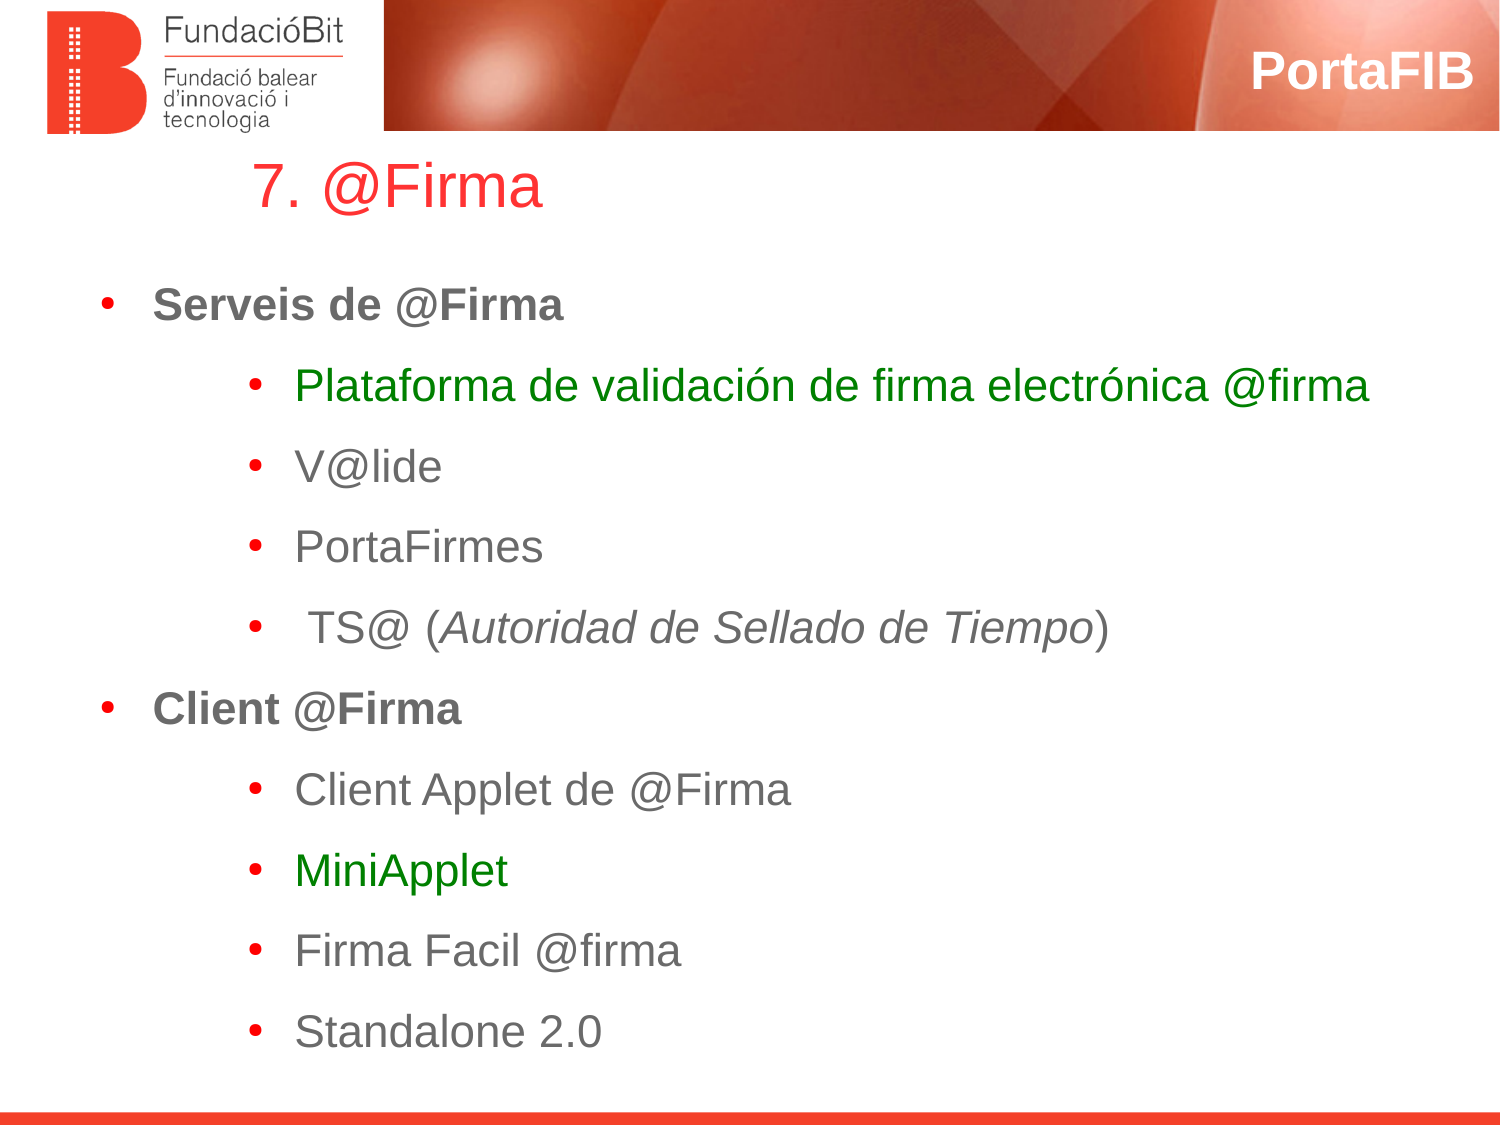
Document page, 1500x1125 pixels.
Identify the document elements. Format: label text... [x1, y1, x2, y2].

text_box Serveis de @Firma Plataforma de validación de firma electrónica @firma V@lide PortaFirmes TS@ (Autoridad de Sellado de Tiempo) Client @Firma Client Applet de @Firma MiniApplet Firma Facil @firma Standalone 2.0 [81, 244, 1440, 1058]
picture [47, 11, 343, 134]
picture [383, 0, 1500, 131]
title PortaFIB [324, 19, 1477, 123]
text_box 7. @Firma [78, 150, 1300, 226]
